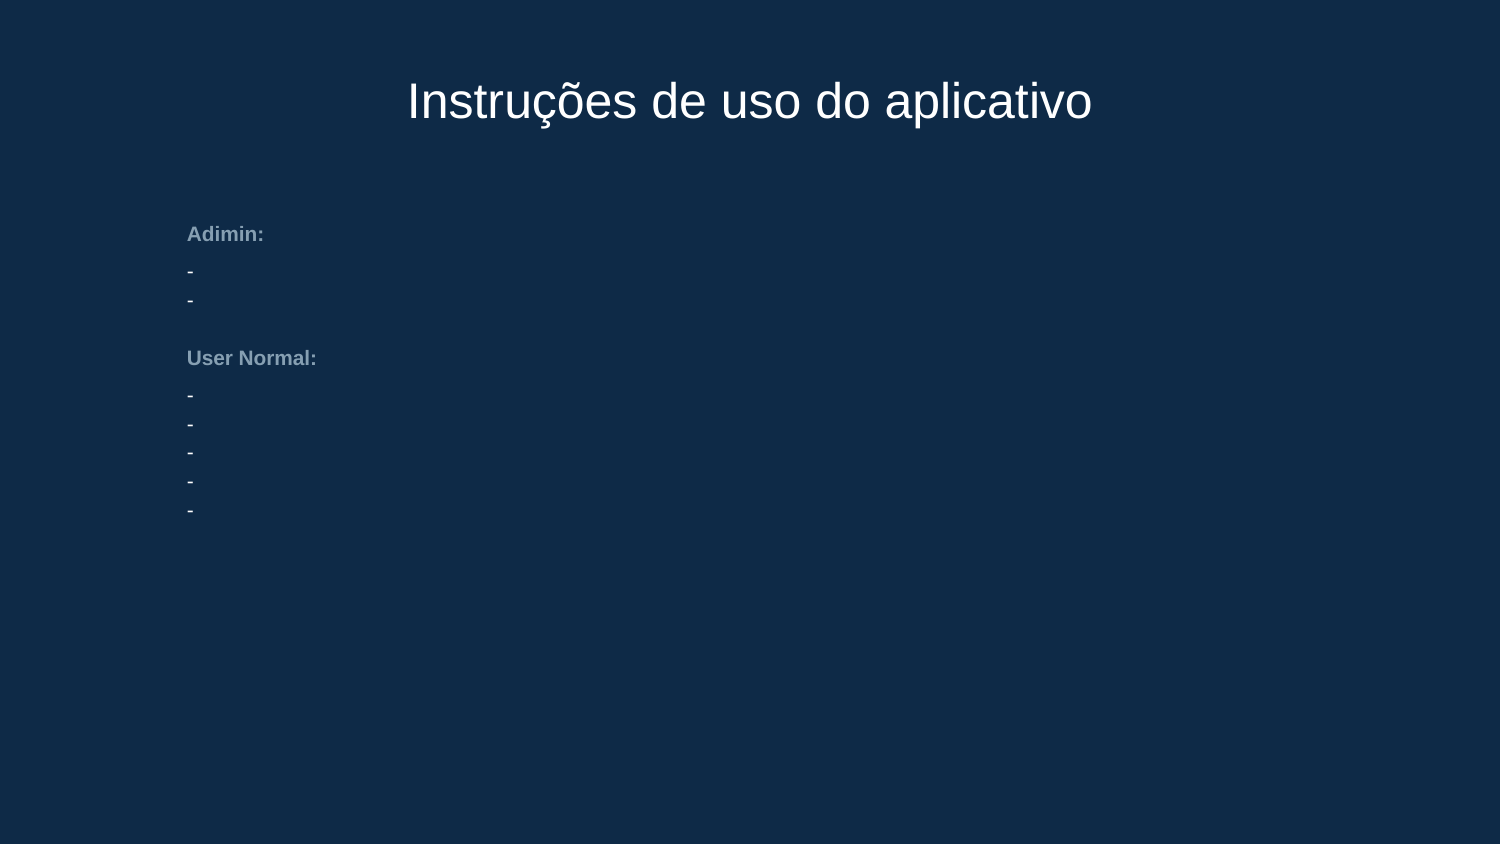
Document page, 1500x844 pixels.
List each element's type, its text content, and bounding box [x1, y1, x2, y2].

text_box Adimin: - - User Normal: - - - - - [171, 148, 1328, 589]
title Instruções de uso do aplicativo [171, 53, 1328, 133]
